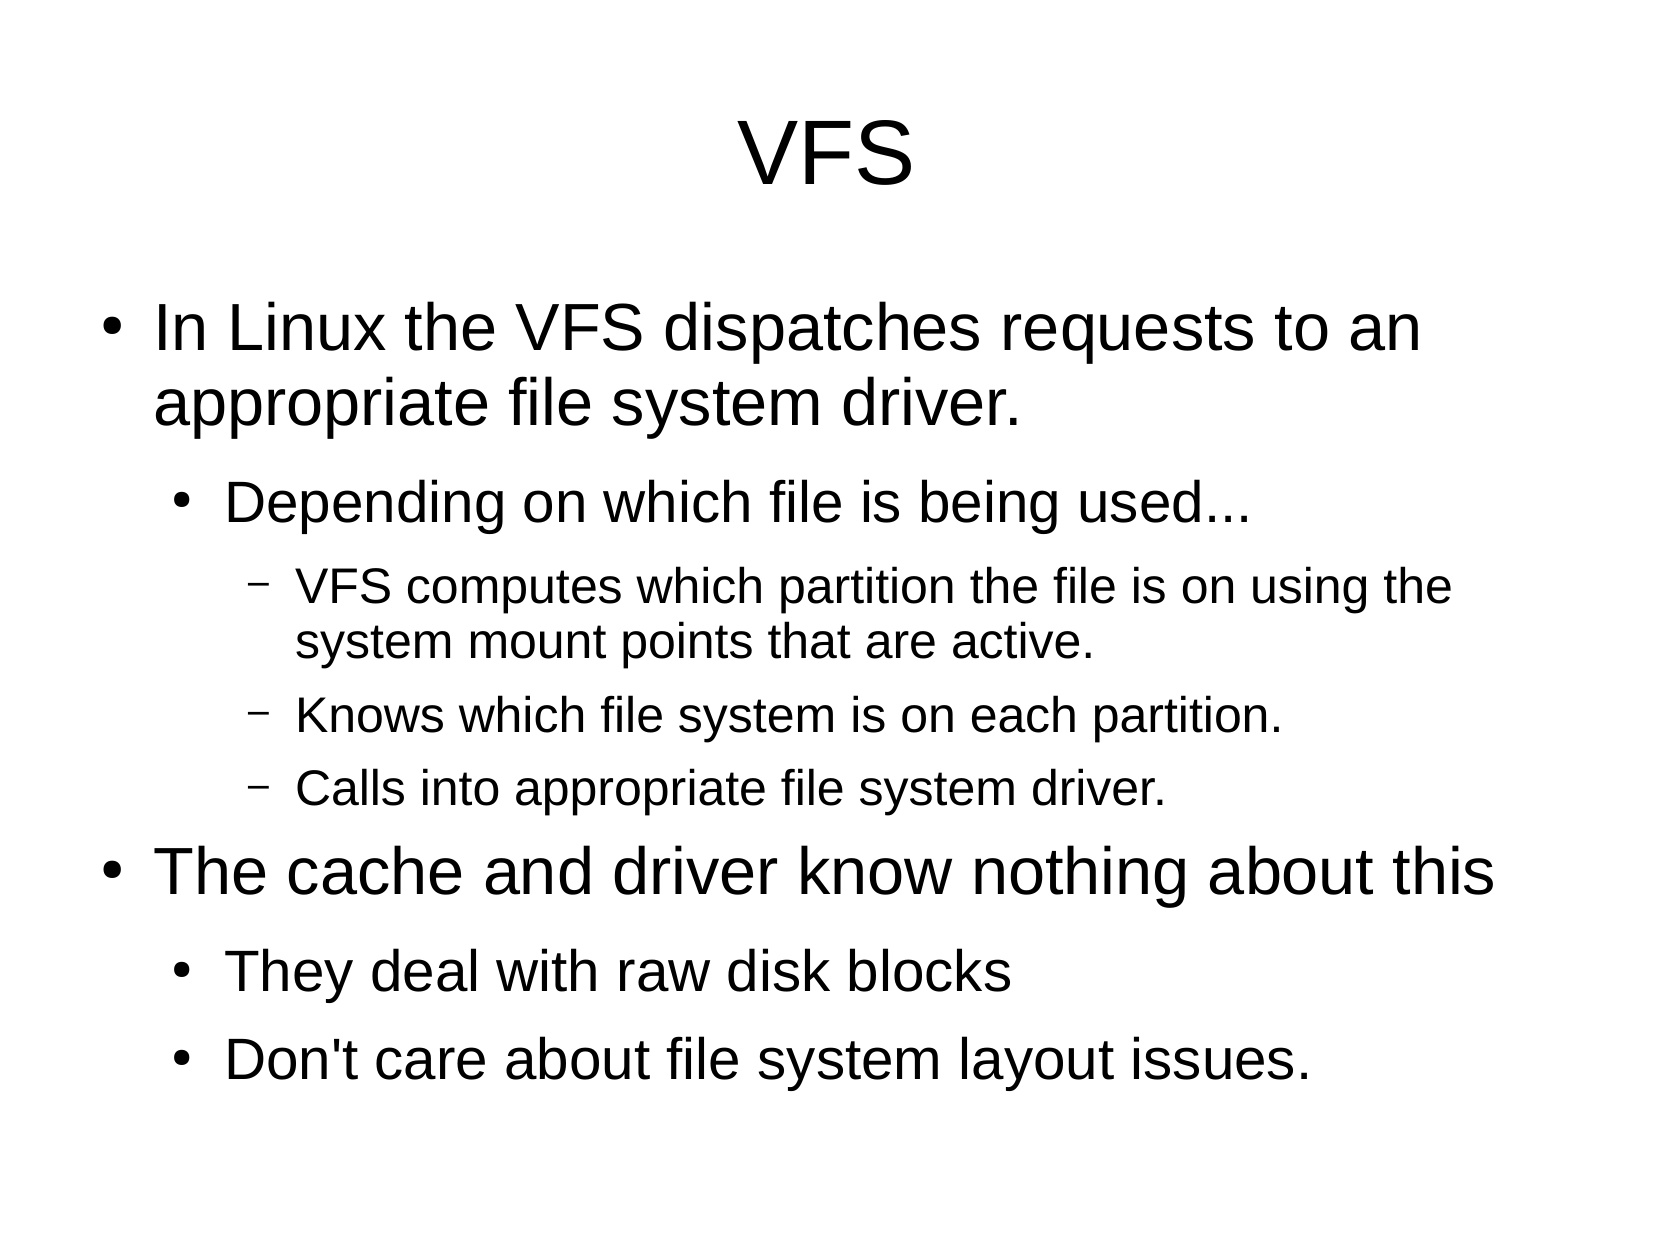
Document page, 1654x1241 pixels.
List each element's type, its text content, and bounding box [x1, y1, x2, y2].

title VFS [82, 49, 1571, 257]
list In Linux the VFS dispatches requests to an appropriate file system driver. Depending on which file is being used... VFS computes which partition the file is on using the system mount points that are active. Knows which file system is on each partition. Calls into appropriate file system driver. The cache and driver know nothing about this They deal with raw disk blocks Don't care about file system layout issues. [82, 290, 1571, 1094]
